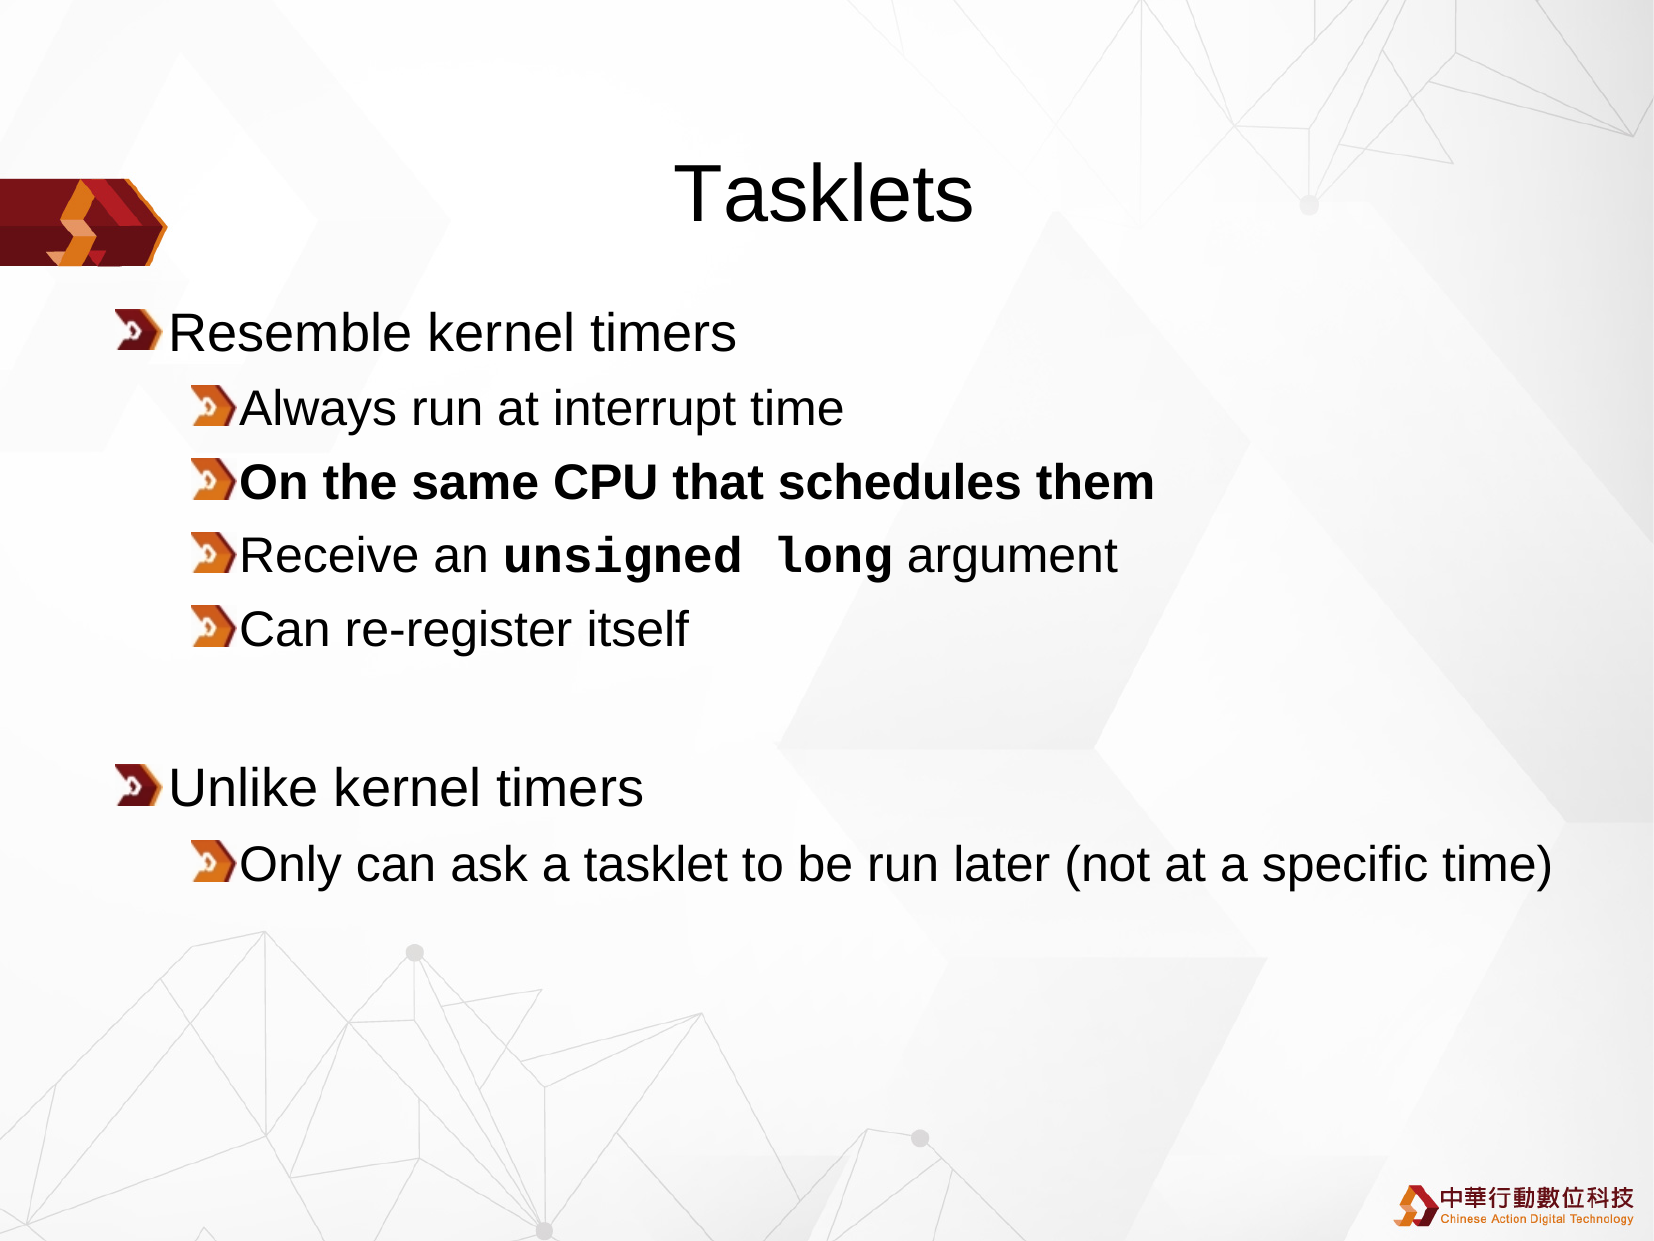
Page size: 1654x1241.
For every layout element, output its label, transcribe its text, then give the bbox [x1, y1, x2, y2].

picture [0, 0, 1654, 1241]
title Tasklets [66, 132, 1555, 232]
list Resemble kernel timers Always run at interrupt time On the same CPU that schedules them Receive an unsigned long argument Can re-register itself Unlike kernel timers Only can ask a tasklet to be run later (not at a specific time) [82, 289, 1571, 1109]
